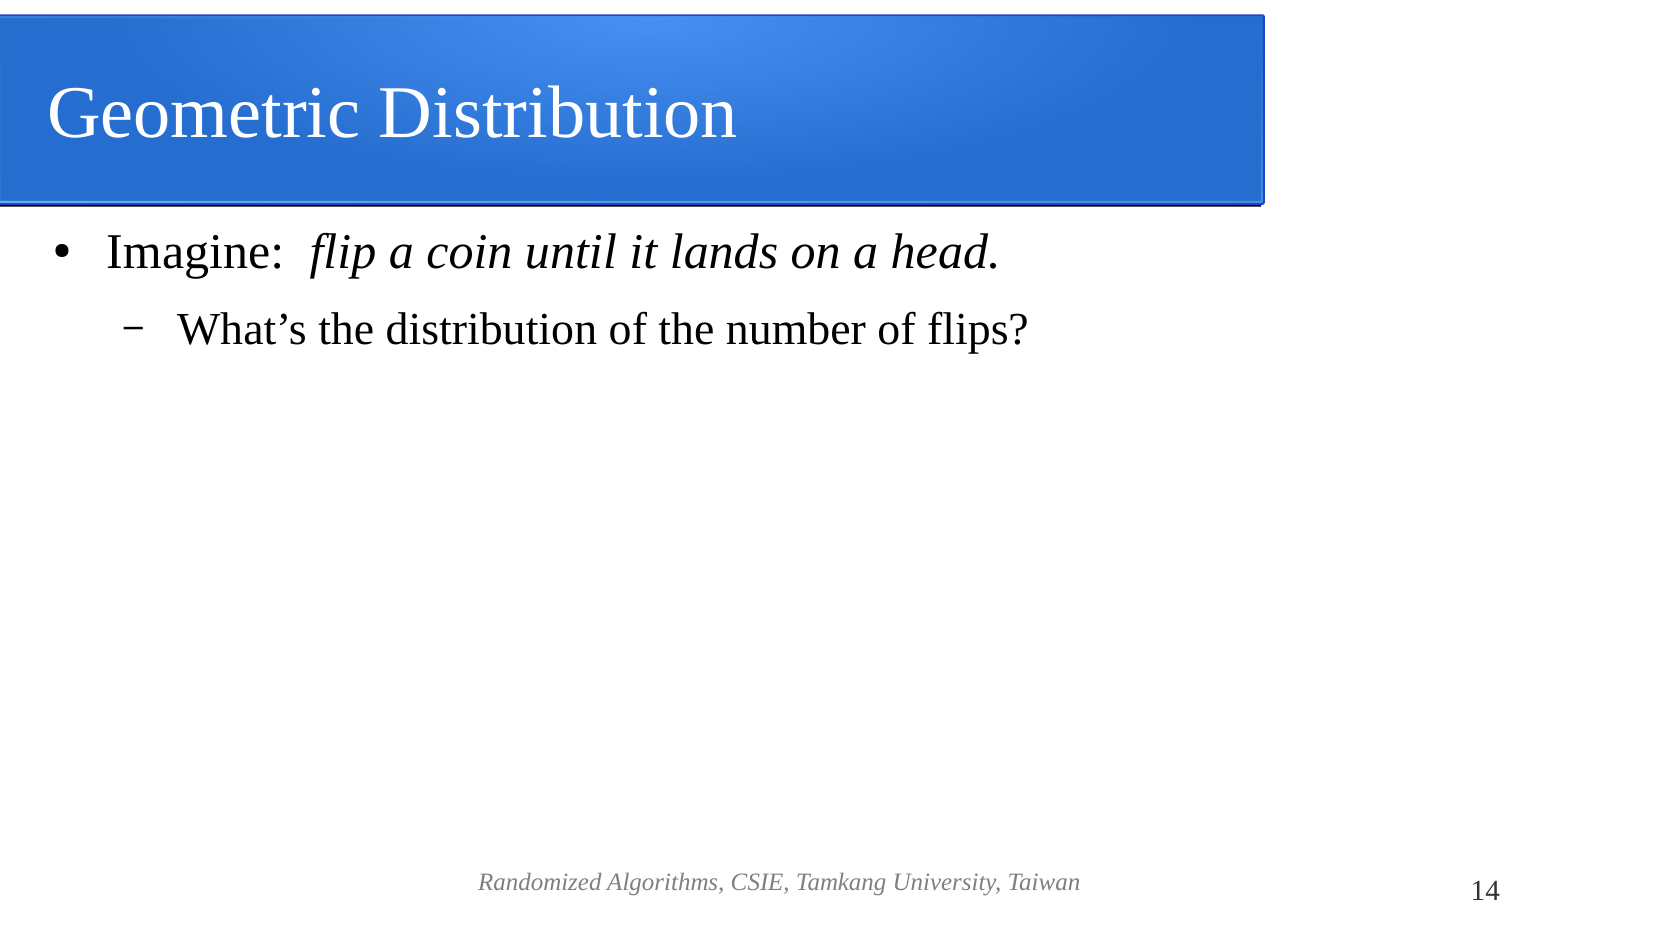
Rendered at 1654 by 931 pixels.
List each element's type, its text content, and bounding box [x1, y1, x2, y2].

title Geometric Distribution [47, 35, 1199, 189]
list Imagine: flip a coin until it lands on a head. What’s the distribution of the number of flips? [35, 224, 1524, 827]
